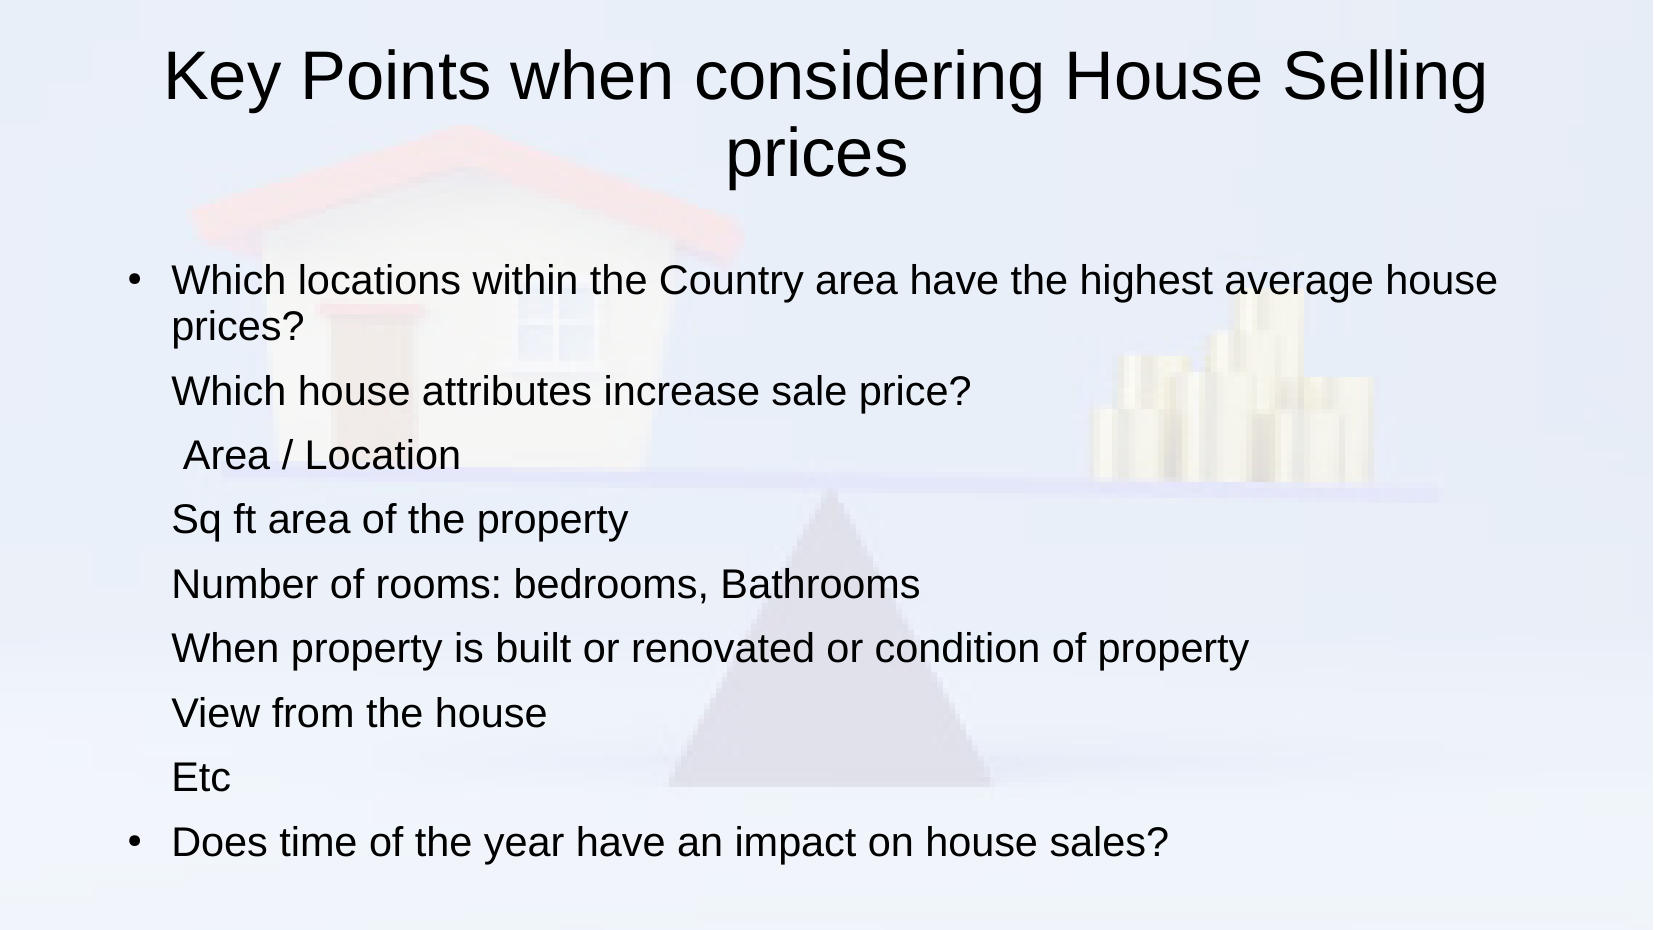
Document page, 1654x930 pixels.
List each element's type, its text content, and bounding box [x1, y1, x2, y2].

title Key Points when considering House Selling prices [82, 36, 1571, 193]
list Which locations within the Country area have the highest average house prices? Which house attributes increase sale price? Area / Location Sq ft area of the property Number of rooms: bedrooms, Bathrooms When property is built or renovated or condition of property View from the house Etc Does time of the year have an impact on house sales? [112, 192, 1576, 868]
